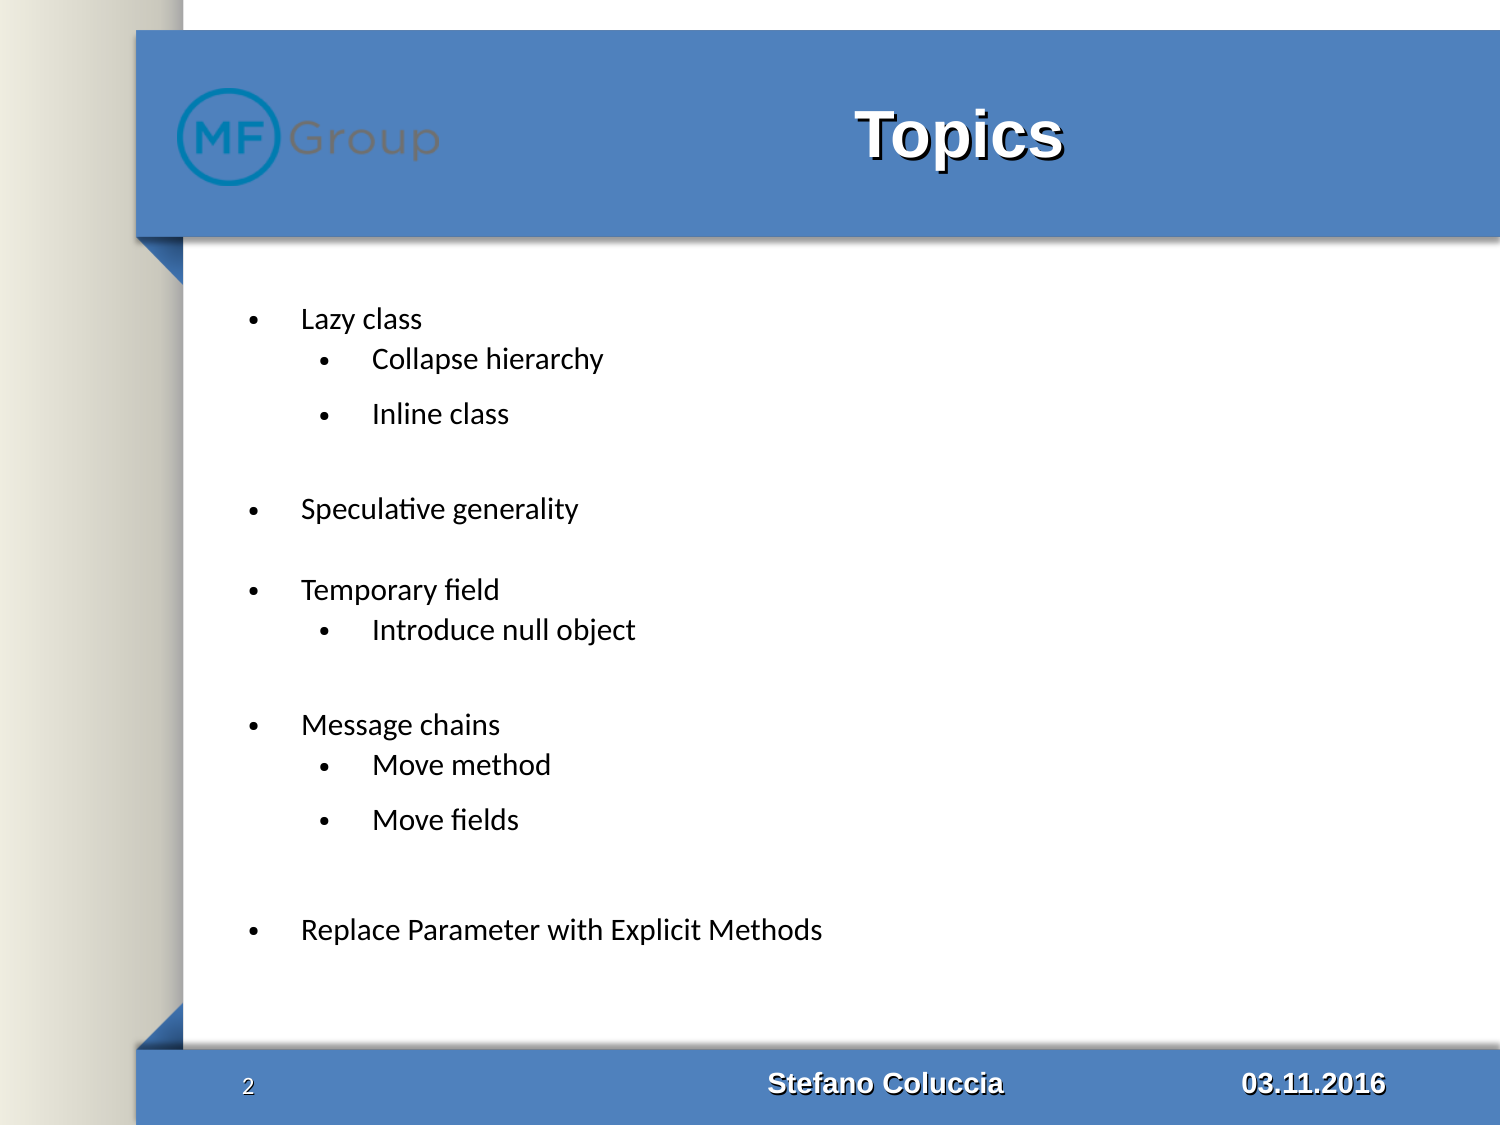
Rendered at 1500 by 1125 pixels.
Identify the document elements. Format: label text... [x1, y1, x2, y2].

list Lazy class Collapse hierarchy Inline class Speculative generality Temporary field Introduce null object Message chains Move method Move fields Replace Parameter with Explicit Methods [230, 265, 1447, 1024]
title Topics [472, 57, 1447, 211]
title 03.11.2016 [1151, 1062, 1477, 1105]
title Stefano Coluccia [738, 1062, 1034, 1105]
picture [0, 0, 1500, 1125]
